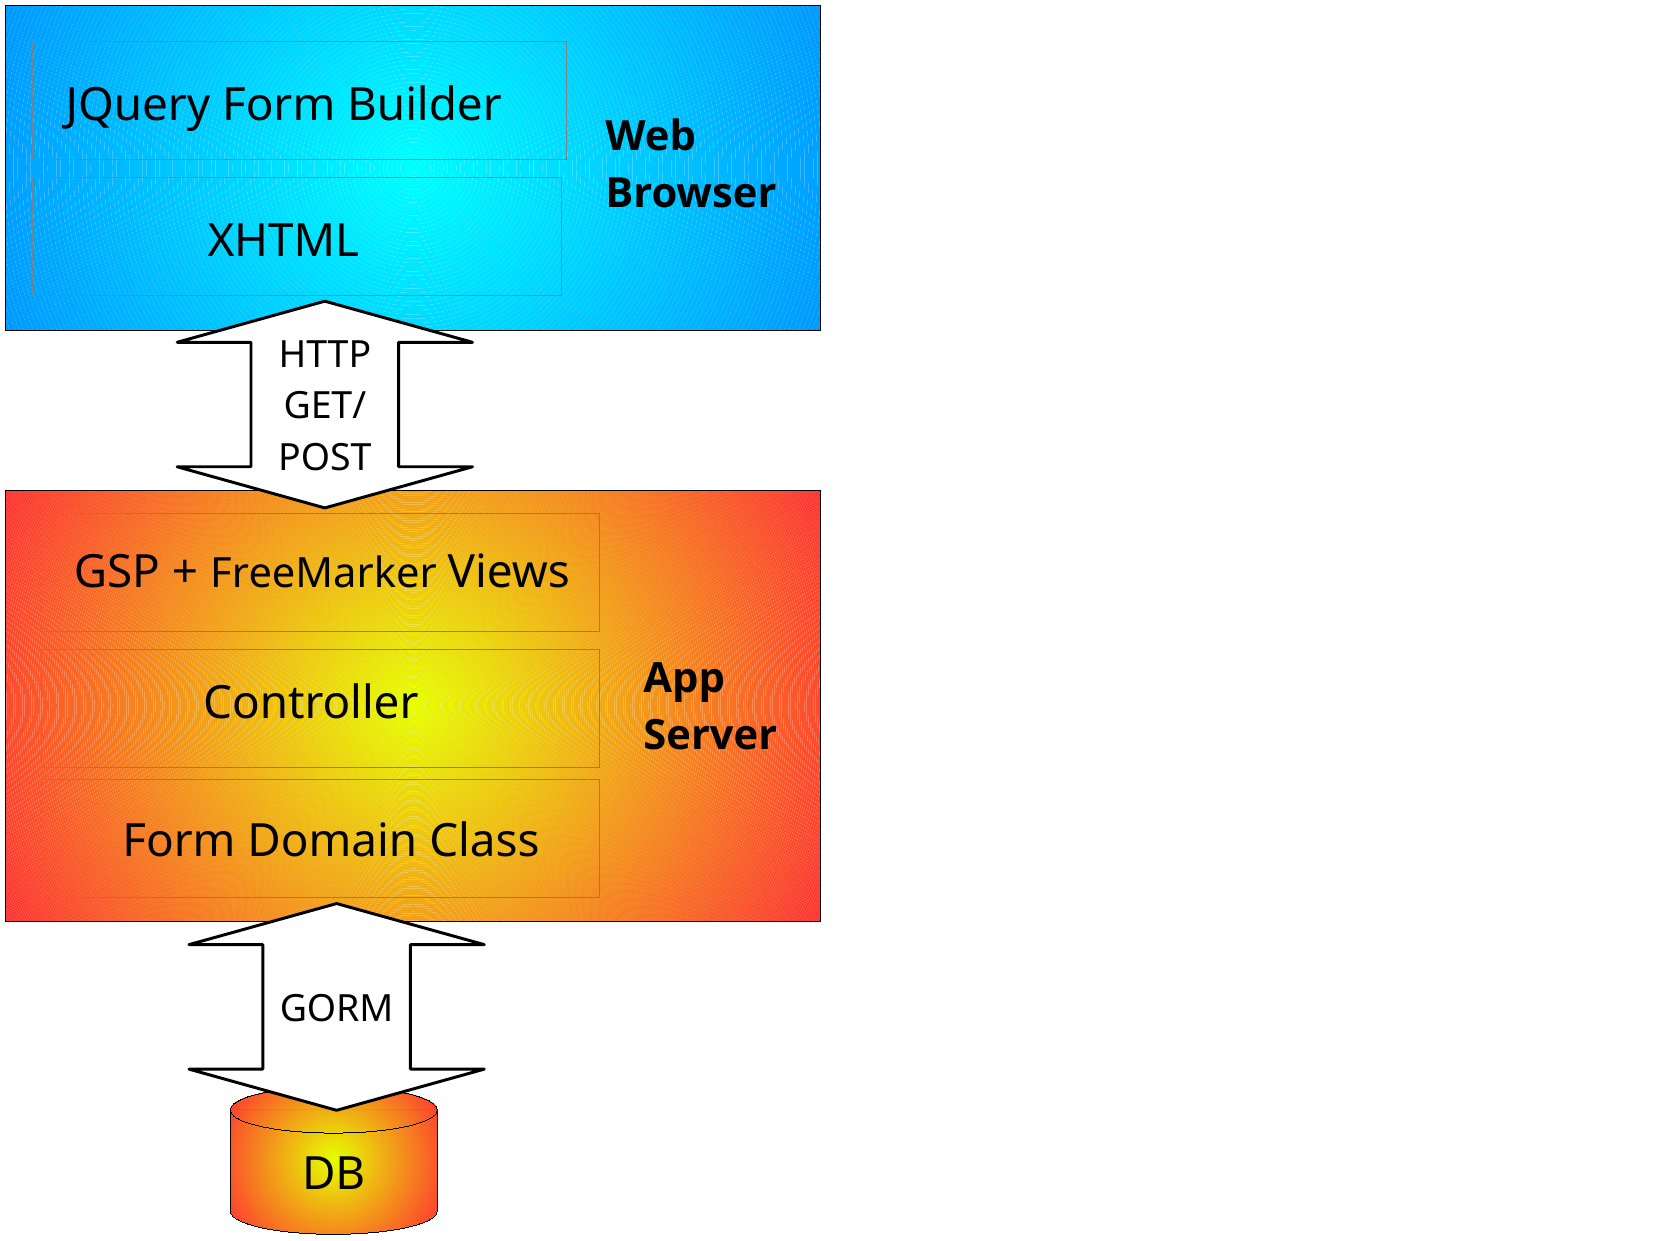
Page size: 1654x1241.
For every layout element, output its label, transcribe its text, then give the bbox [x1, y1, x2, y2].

text_box [5, 5, 821, 331]
text_box GORM [188, 903, 485, 1111]
text_box Form Domain Class [0, 801, 567, 877]
text_box HTTP GET/ POST [177, 301, 473, 508]
text_box DB [230, 1092, 438, 1235]
text_box Controller [106, 662, 434, 739]
text_box XHTML [192, 201, 733, 277]
text_box [42, 514, 599, 631]
text_box Web Browser [590, 88, 818, 237]
text_box App Server [628, 642, 934, 768]
text_box [5, 490, 821, 922]
text_box JQuery Form Builder [50, 65, 591, 141]
text_box [42, 780, 599, 897]
text_box GSP + FreeMarker Views [0, 531, 585, 608]
